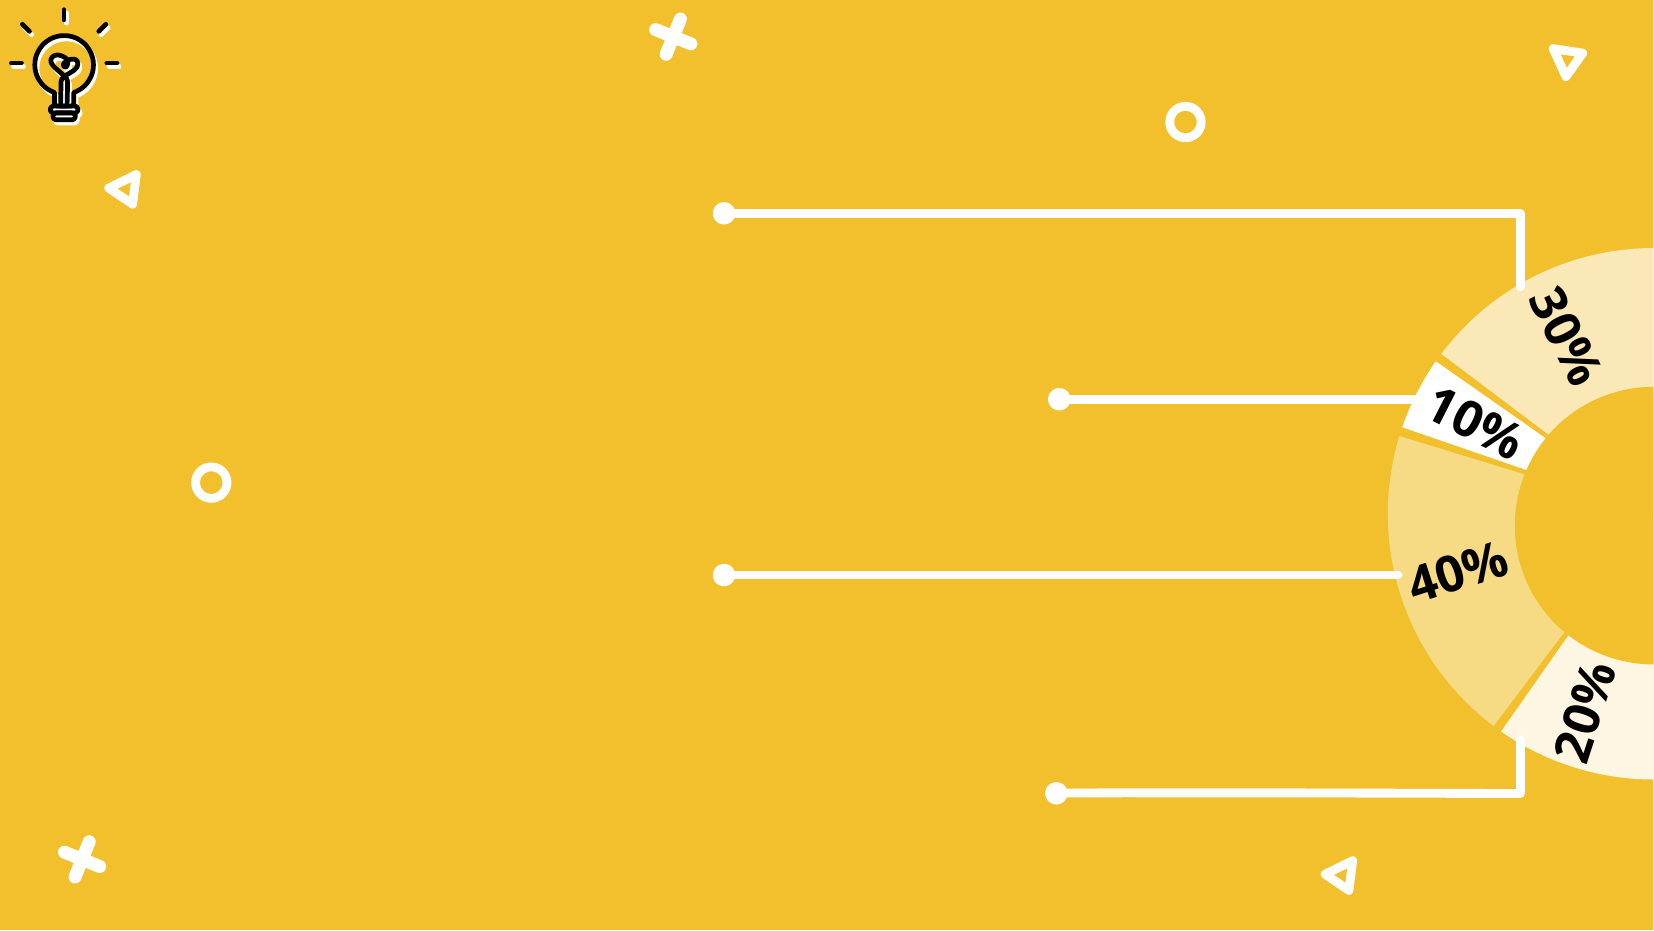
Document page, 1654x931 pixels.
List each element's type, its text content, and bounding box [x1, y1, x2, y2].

text_box 40% [1376, 515, 1543, 640]
text_box 30% [1491, 254, 1632, 424]
text_box [1387, 248, 1654, 780]
text_box 10% [1388, 357, 1558, 499]
text_box 20% [1528, 630, 1653, 798]
text_box [1441, 300, 1556, 423]
